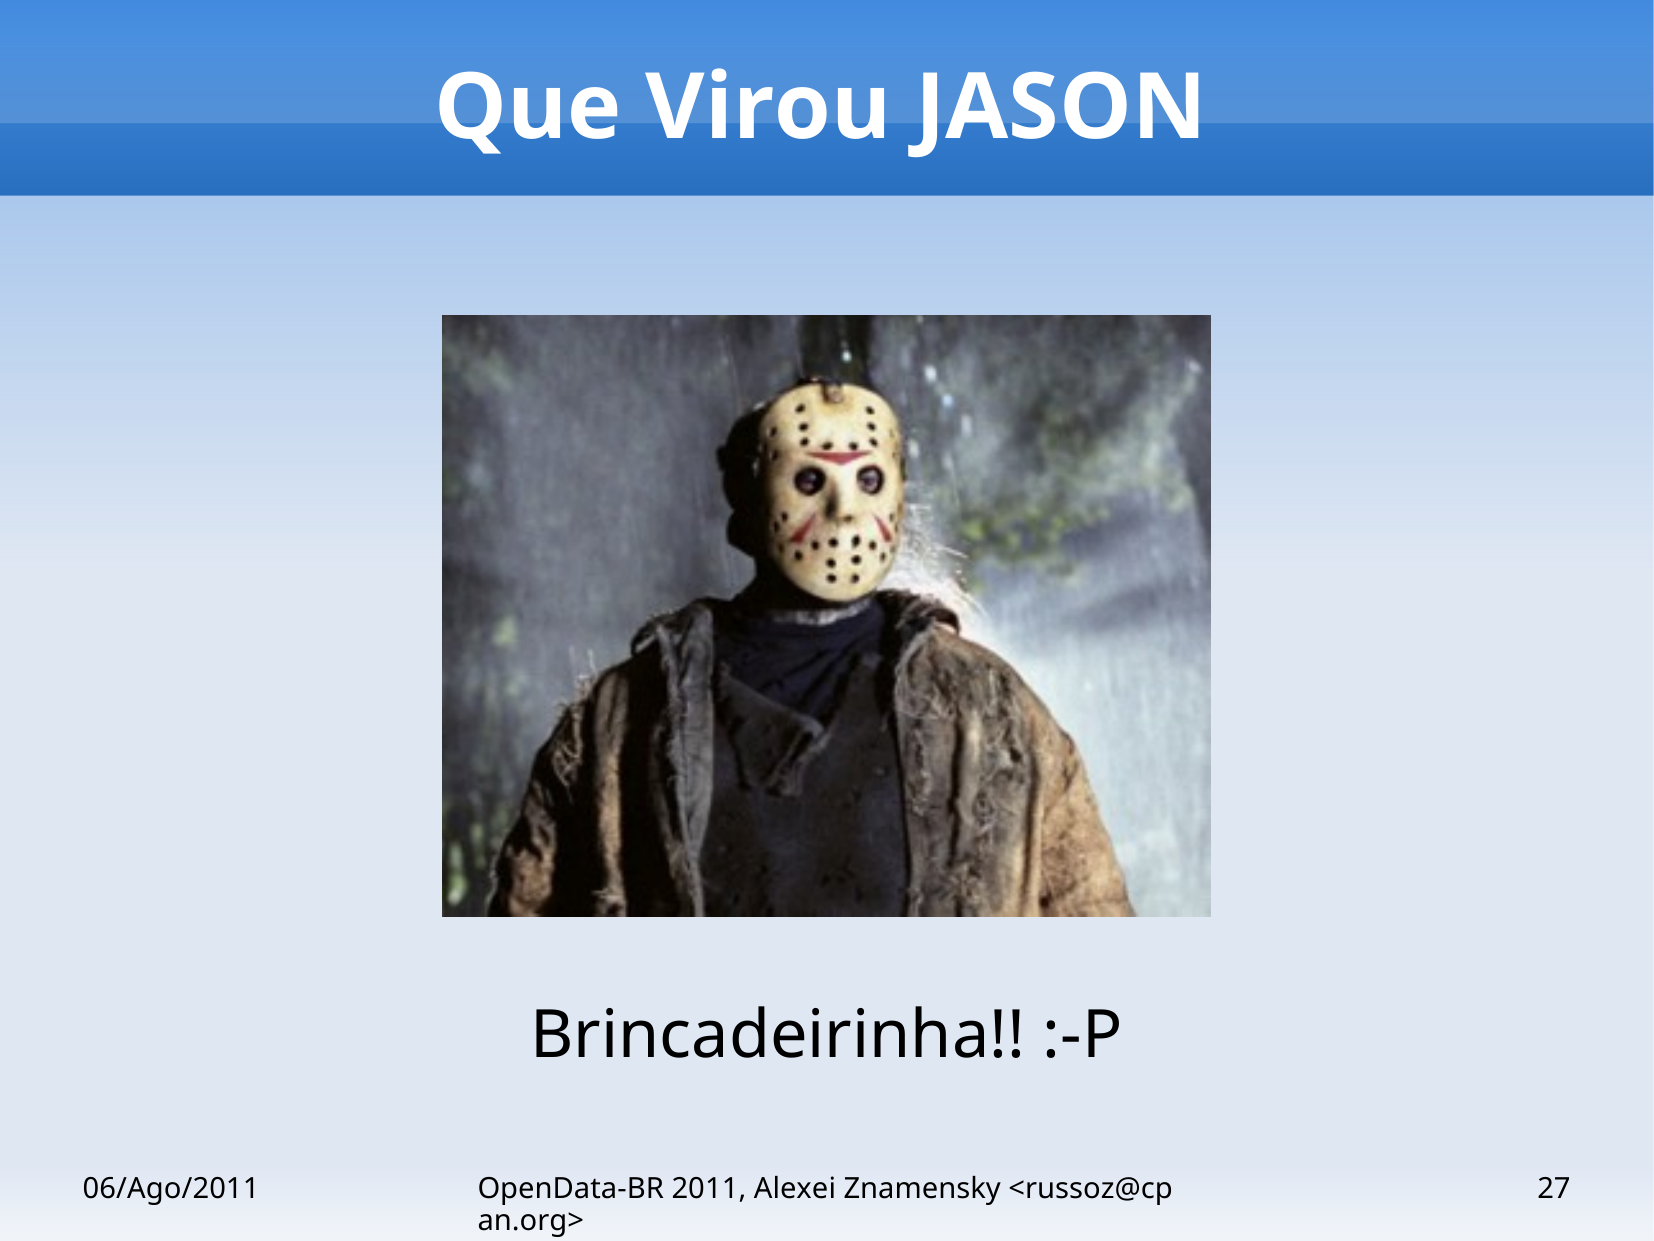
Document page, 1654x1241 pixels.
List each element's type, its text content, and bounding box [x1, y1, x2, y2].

text_box Brincadeirinha!! :-P [511, 978, 1143, 1072]
chart [82, 290, 1571, 1109]
title Que Virou JASON [76, 0, 1565, 208]
picture [0, 0, 1654, 1241]
